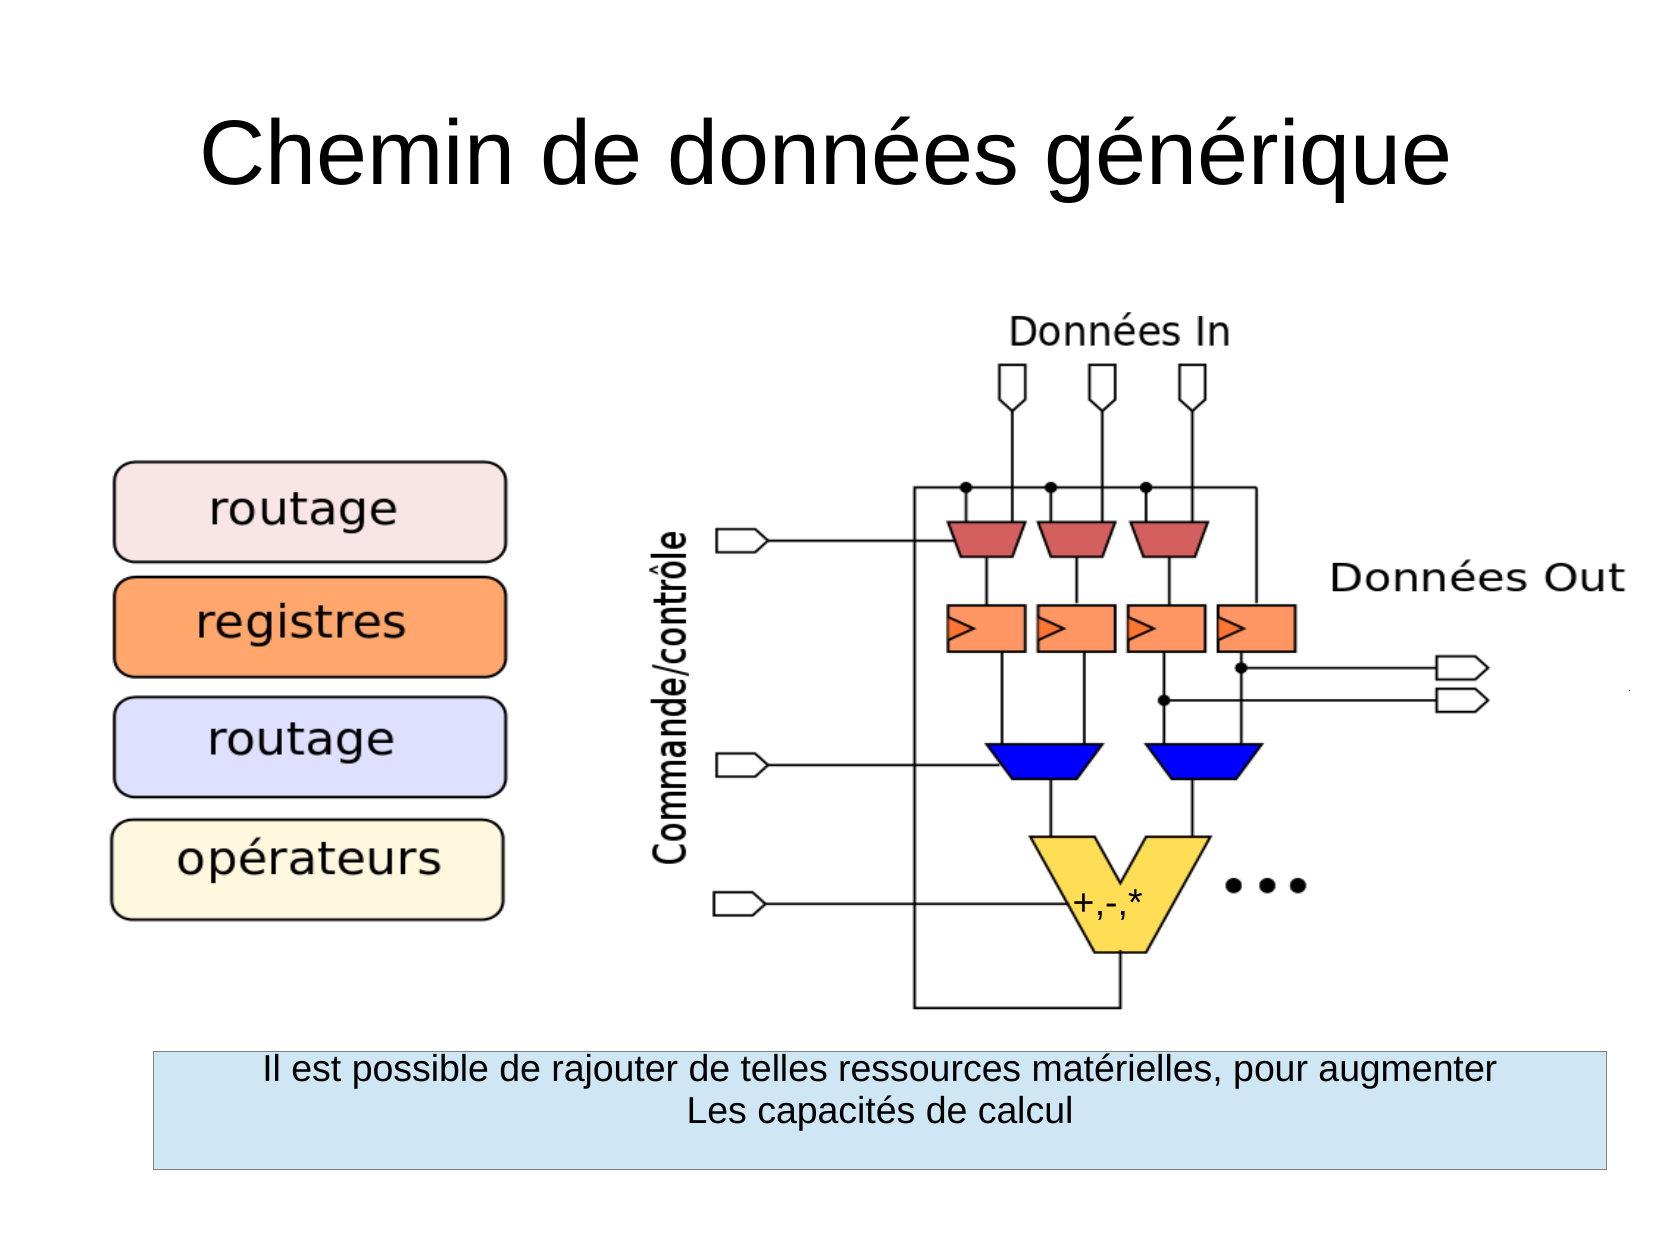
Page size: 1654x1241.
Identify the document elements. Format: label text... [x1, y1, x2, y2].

title Chemin de données générique [82, 49, 1571, 212]
text_box Il est possible de rajouter de telles ressources matérielles, pour augmenter Les capacités de calcul [153, 1051, 1607, 1170]
text_box +,-,* [1057, 874, 1158, 931]
picture [82, 212, 1630, 1170]
